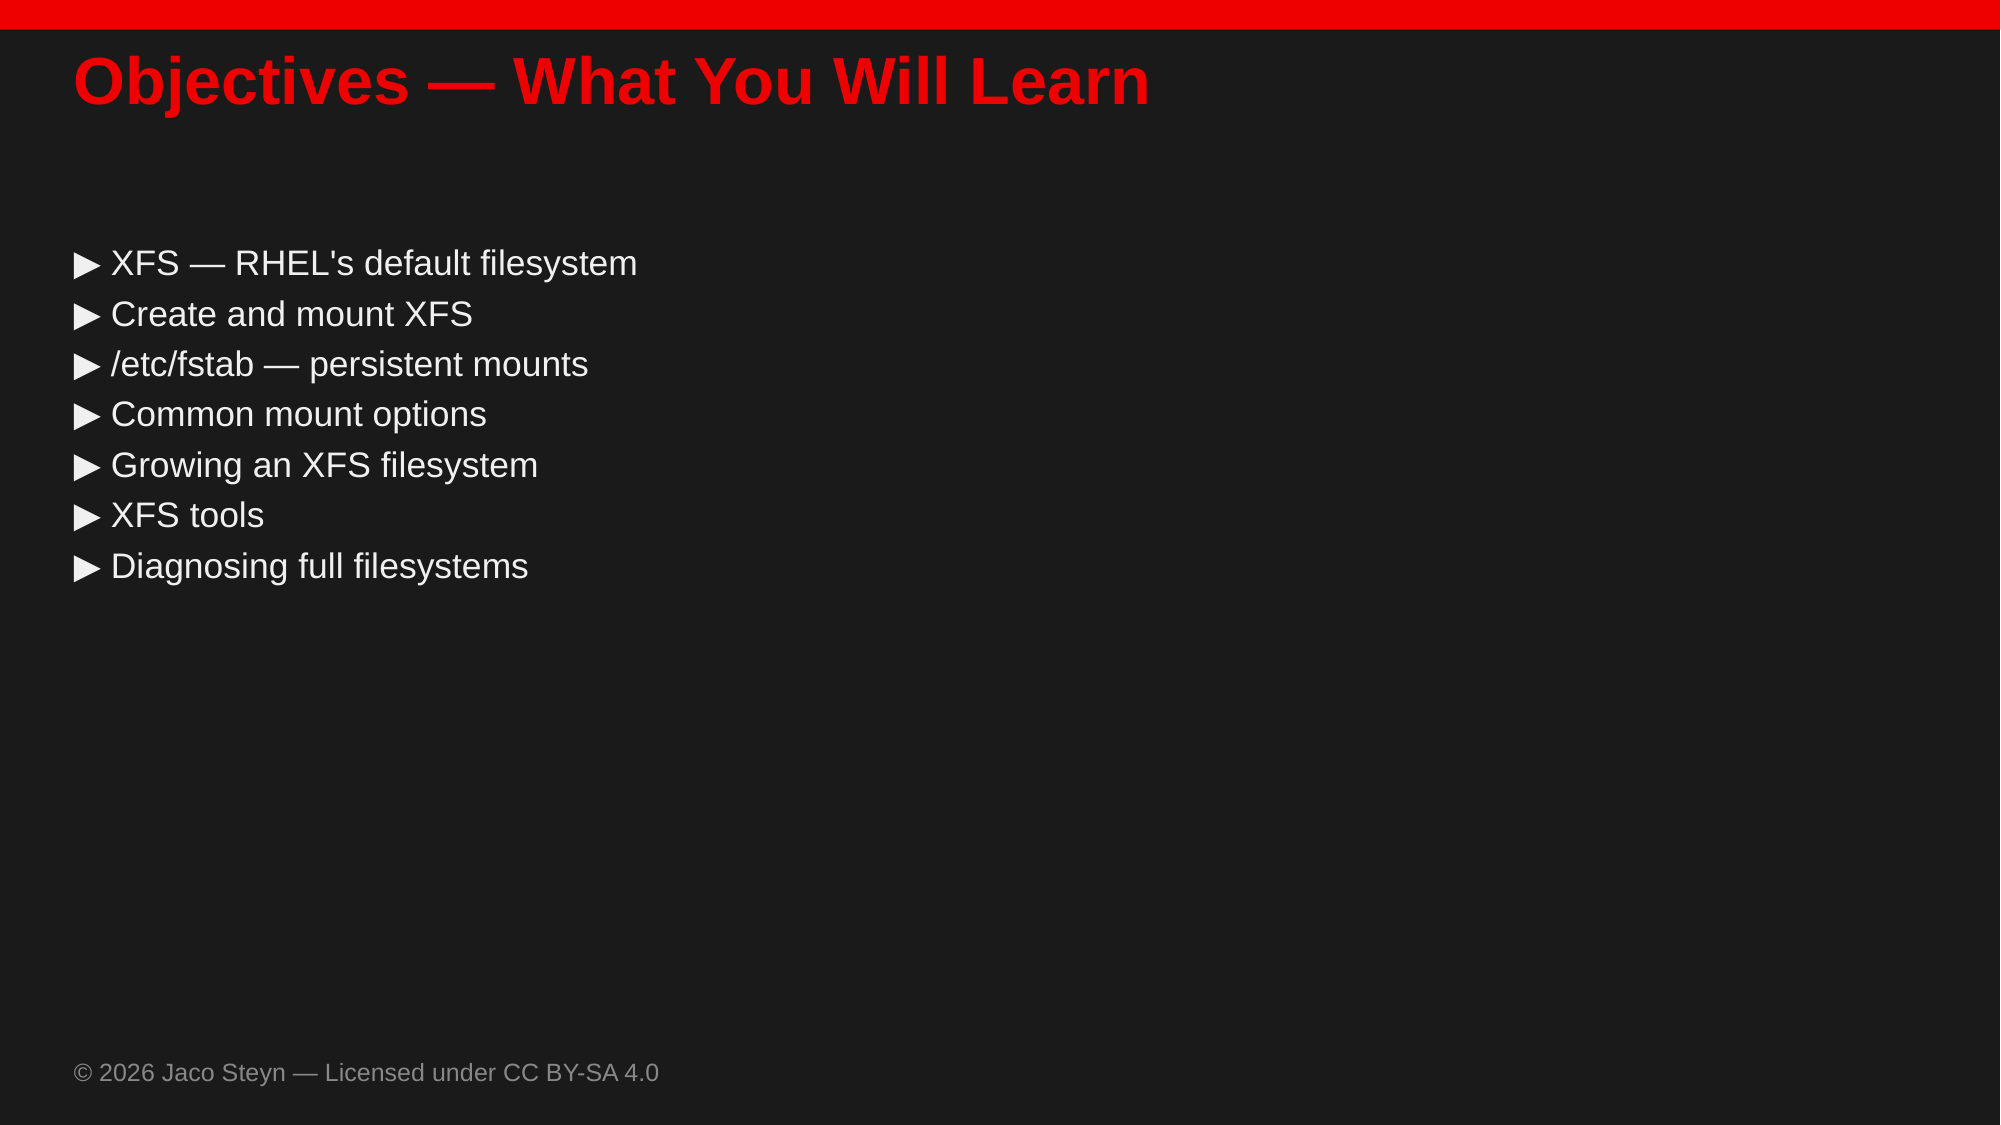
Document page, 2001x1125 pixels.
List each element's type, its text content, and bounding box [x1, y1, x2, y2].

text_box © 2026 Jaco Steyn — Licensed under CC BY-SA 4.0 [59, 1051, 1942, 1093]
text_box ▶ XFS — RHEL's default filesystem ▶ Create and mount XFS ▶ /etc/fstab — persistent mounts ▶ Common mount options ▶ Growing an XFS filesystem ▶ XFS tools ▶ Diagnosing full filesystems [59, 236, 1942, 1037]
text_box Objectives — What You Will Learn [59, 36, 1942, 208]
text_box [0, 0, 2001, 30]
